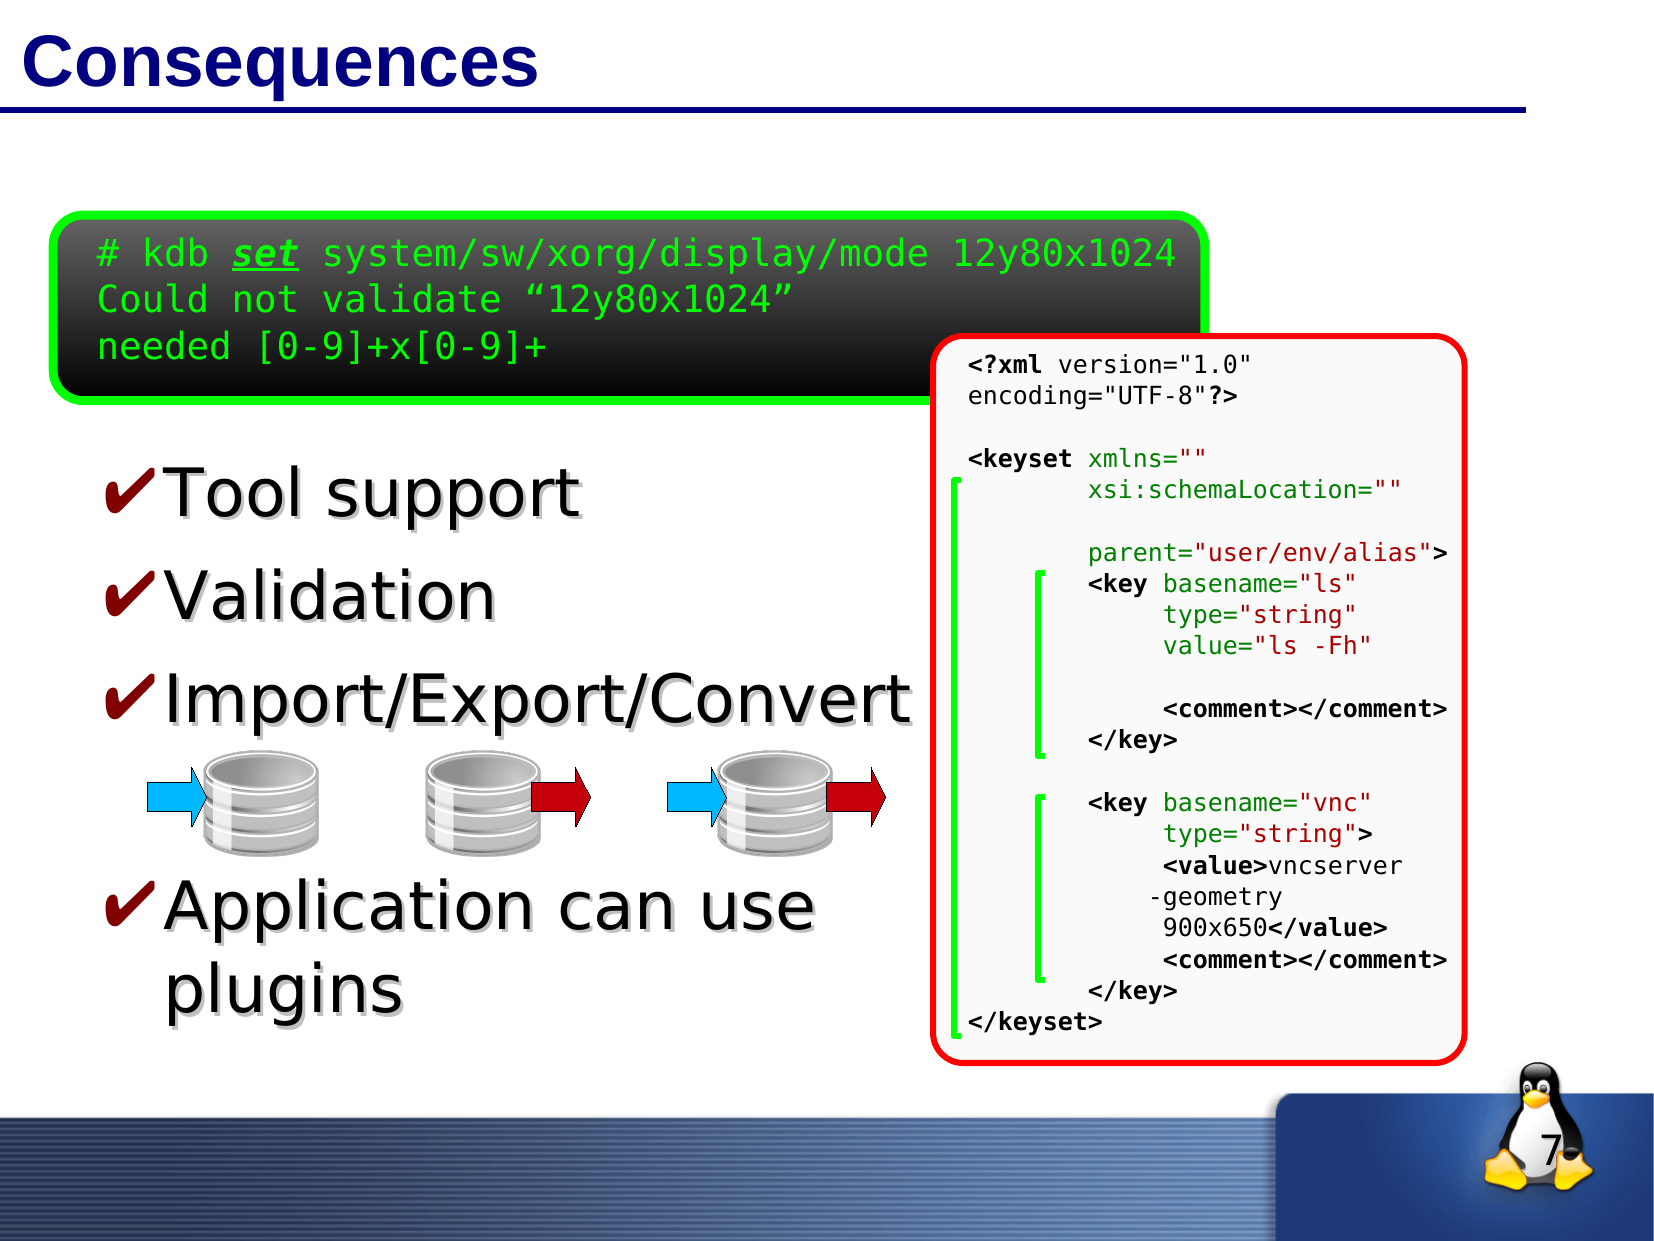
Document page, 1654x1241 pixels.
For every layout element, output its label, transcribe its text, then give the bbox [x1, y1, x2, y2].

text_box # kdb set system/sw/xorg/display/mode 12y80x1024 Could not validate “12y80x1024” needed [0-9]+x[0-9]+ [96, 228, 1180, 426]
text_box [53, 215, 1465, 1063]
text_box Consequences [21, 14, 1611, 111]
text_box [531, 767, 591, 827]
text_box <?xml version="1.0" encoding="UTF-8"?> <keyset xmlns="" xsi:schemaLocation="" parent="user/env/alias"> <key basename="ls" type="string" value="ls -Fh" <comment></comment> </key> <key basename="vnc" type="string"> <value>vncserver -geometry 900x650</value> <comment></comment> </key> </keyset> [967, 348, 1453, 1035]
text_box <Nummer> [1312, 1122, 1565, 1178]
picture [203, 750, 319, 857]
picture [717, 750, 833, 857]
text_box Tool support Validation Import/Export/Convert Application can use plugins [104, 448, 1071, 1024]
text_box [667, 767, 727, 827]
picture [0, 1061, 1654, 1241]
text_box [147, 767, 207, 827]
text_box [826, 767, 886, 827]
